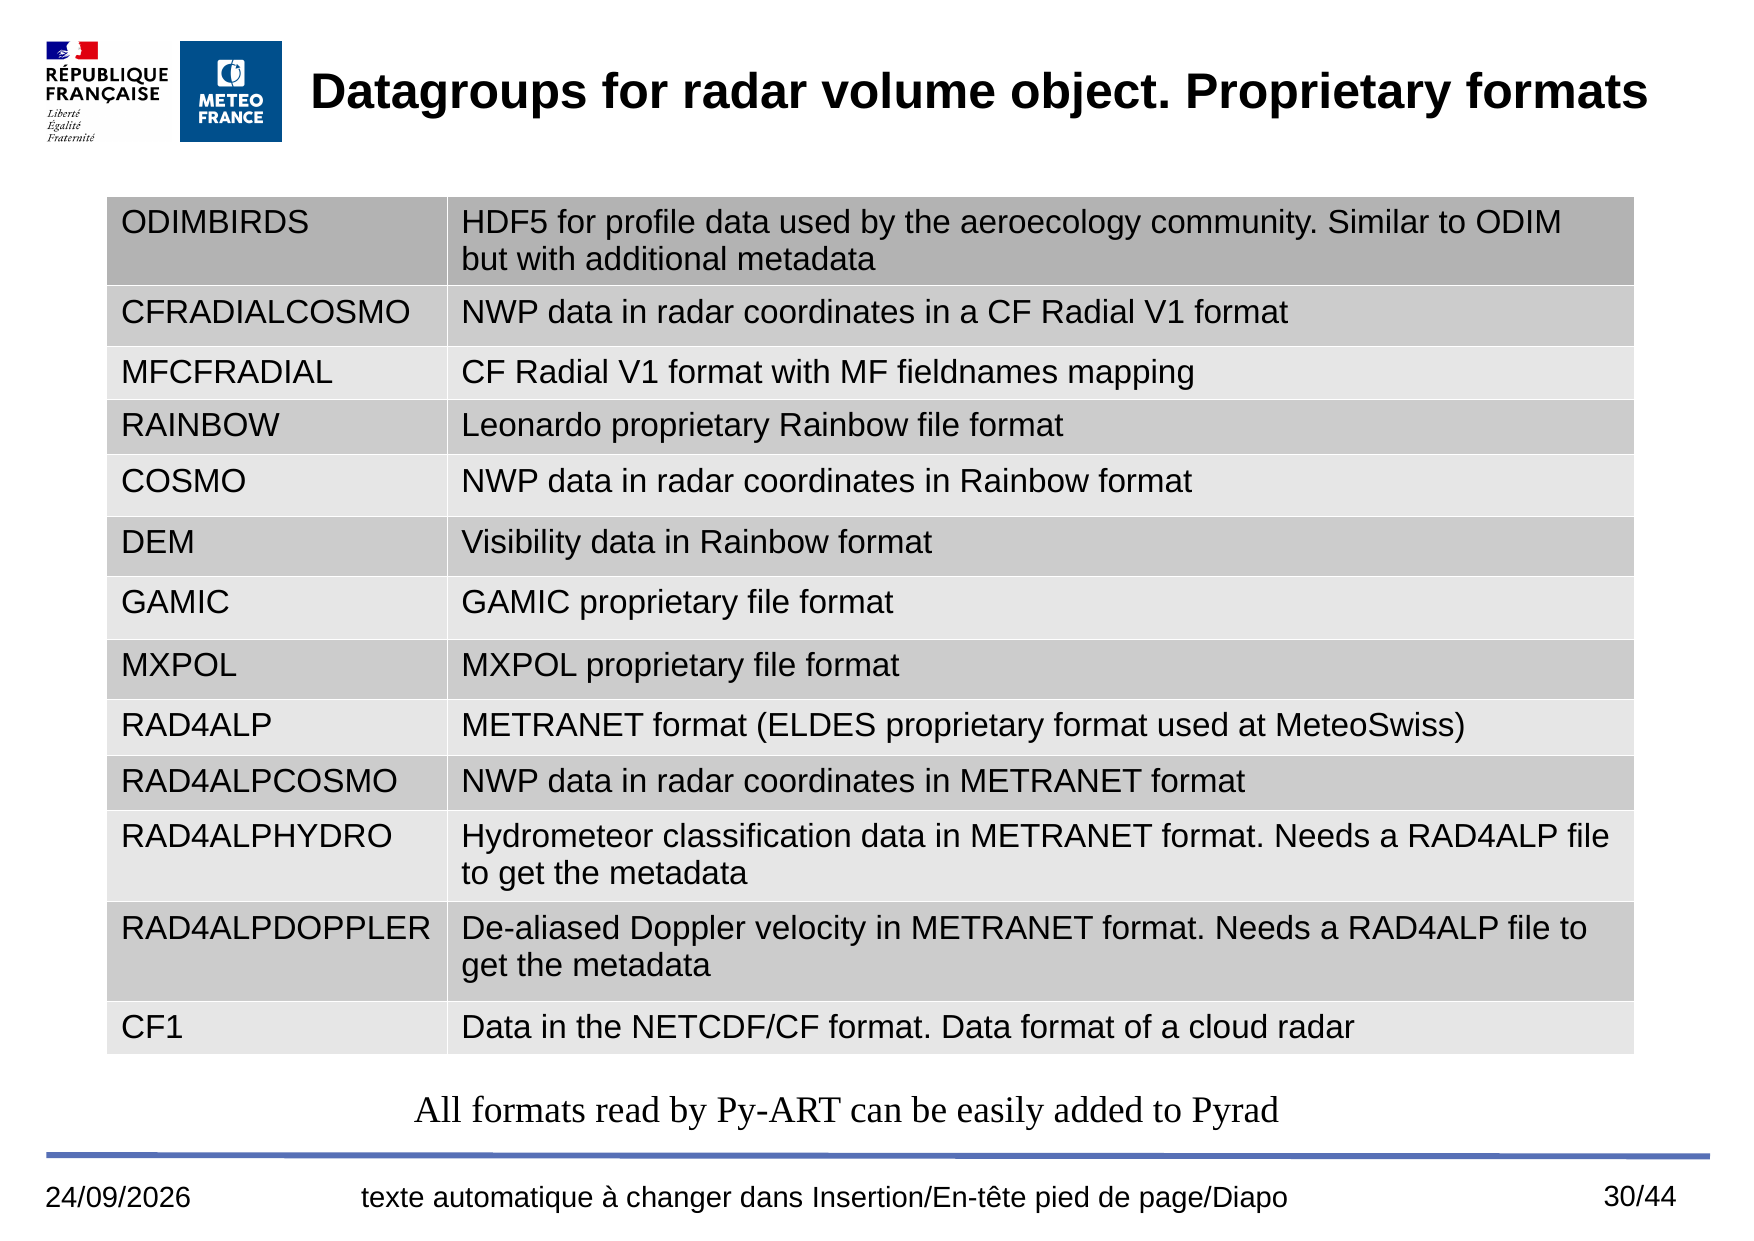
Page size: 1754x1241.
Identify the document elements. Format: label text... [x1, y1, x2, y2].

table_cell Visibility data in Rainbow format [448, 517, 1634, 576]
table_cell RAD4ALPCOSMO [107, 756, 447, 810]
table_cell GAMIC [107, 577, 447, 639]
picture [46, 41, 172, 142]
table_cell COSMO [107, 455, 447, 516]
table_cell Data in the NETCDF/CF format. Data format of a cloud radar [448, 1002, 1634, 1054]
text_box All formats read by Py-ART can be easily added to Pyrad [399, 1081, 1295, 1139]
table_cell NWP data in radar coordinates in Rainbow format [448, 455, 1634, 516]
table_cell CFRADIALCOSMO [107, 286, 447, 346]
table_cell MXPOL proprietary file format [448, 640, 1634, 699]
table_cell CF1 [107, 1002, 447, 1054]
table_header ODIMBIRDS [107, 197, 447, 285]
table_header HDF5 for profile data used by the aeroecology community. Similar to ODIM but with additional metadata [448, 197, 1634, 285]
table_cell GAMIC proprietary file format [448, 577, 1634, 639]
table_cell DEM [107, 517, 447, 576]
table_cell NWP data in radar coordinates in a CF Radial V1 format [448, 286, 1634, 346]
table_cell Hydrometeor classification data in METRANET format. Needs a RAD4ALP file to get the metadata [448, 811, 1634, 901]
table_cell Leonardo proprietary Rainbow file format [448, 400, 1634, 454]
table_cell RAD4ALPDOPPLER [107, 902, 447, 1001]
table_cell NWP data in radar coordinates in METRANET format [448, 756, 1634, 810]
table_cell CF Radial V1 format with MF fieldnames mapping [448, 347, 1634, 399]
picture [180, 41, 282, 142]
table_cell RAINBOW [107, 400, 447, 454]
table_cell MXPOL [107, 640, 447, 699]
table_cell RAD4ALPHYDRO [107, 811, 447, 901]
table_cell RAD4ALP [107, 700, 447, 755]
title Datagroups for radar volume object. Proprietary formats [310, 40, 1697, 142]
table_cell MFCFRADIAL [107, 347, 447, 399]
table_cell METRANET format (ELDES proprietary format used at MeteoSwiss) [448, 700, 1634, 755]
table_cell De-aliased Doppler velocity in METRANET format. Needs a RAD4ALP file to get the metadata [448, 902, 1634, 1001]
